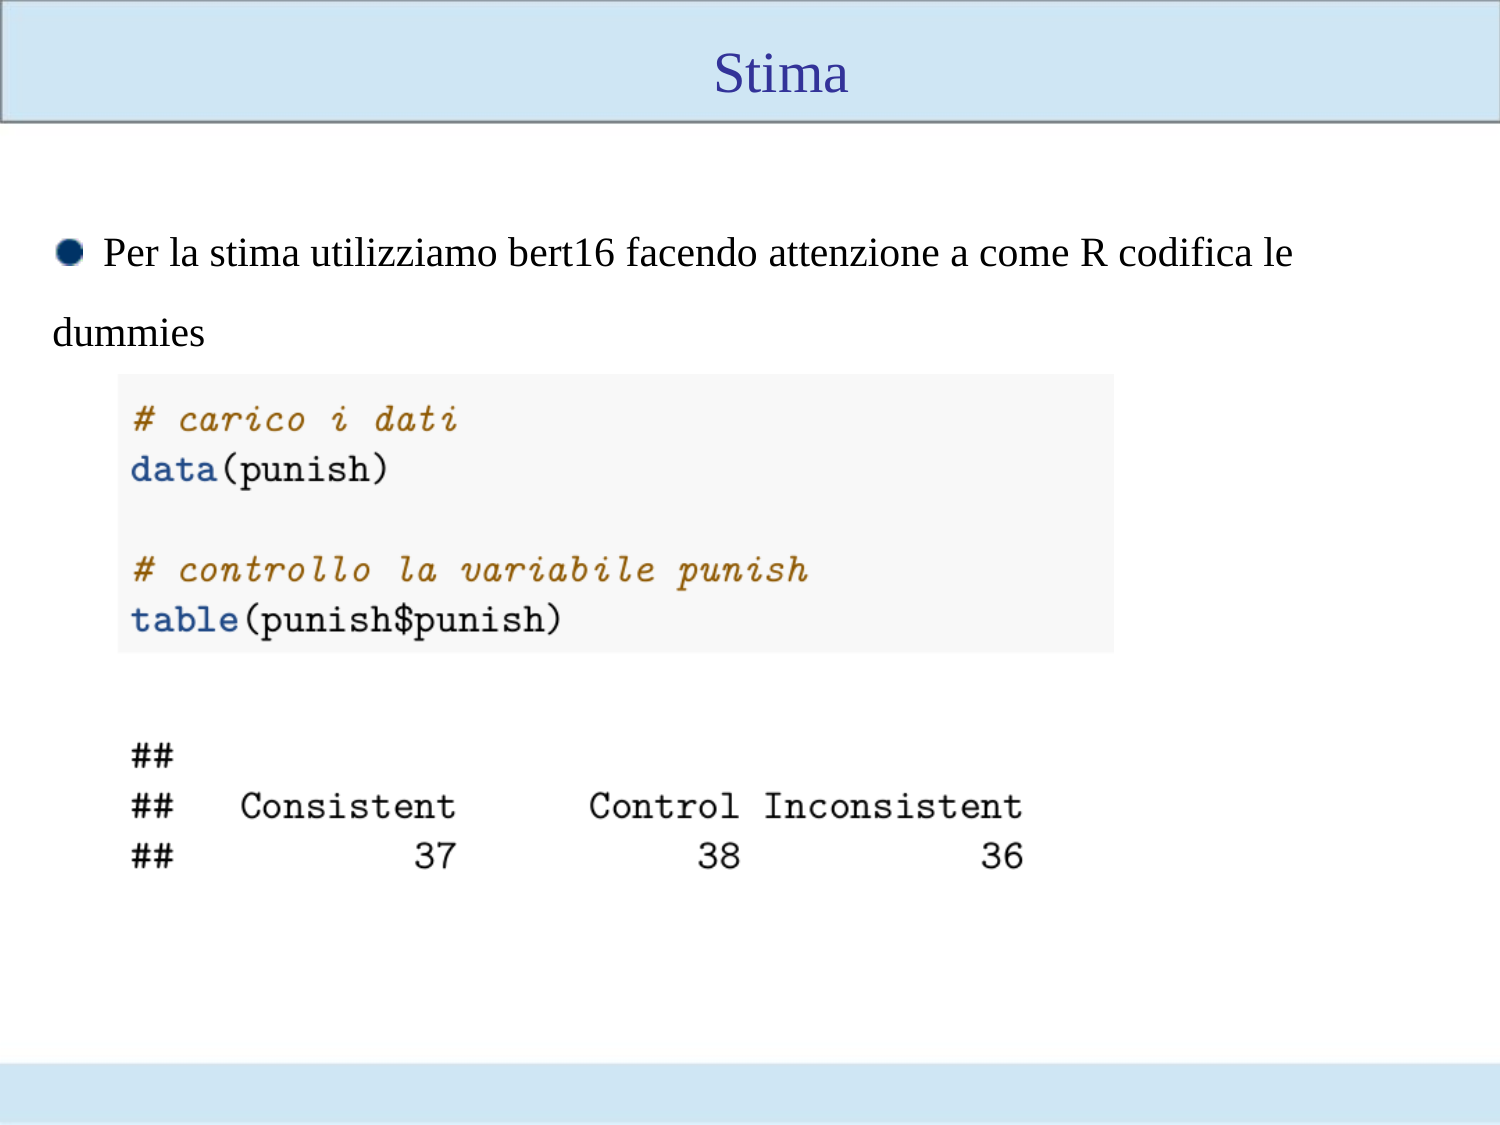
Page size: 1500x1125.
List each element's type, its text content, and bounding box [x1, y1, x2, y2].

text_box Per la stima utilizziamo bert16 facendo attenzione a come R codifica le dummies [37, 187, 1463, 363]
title Stima [249, 21, 1313, 117]
picture [0, 0, 1500, 1125]
